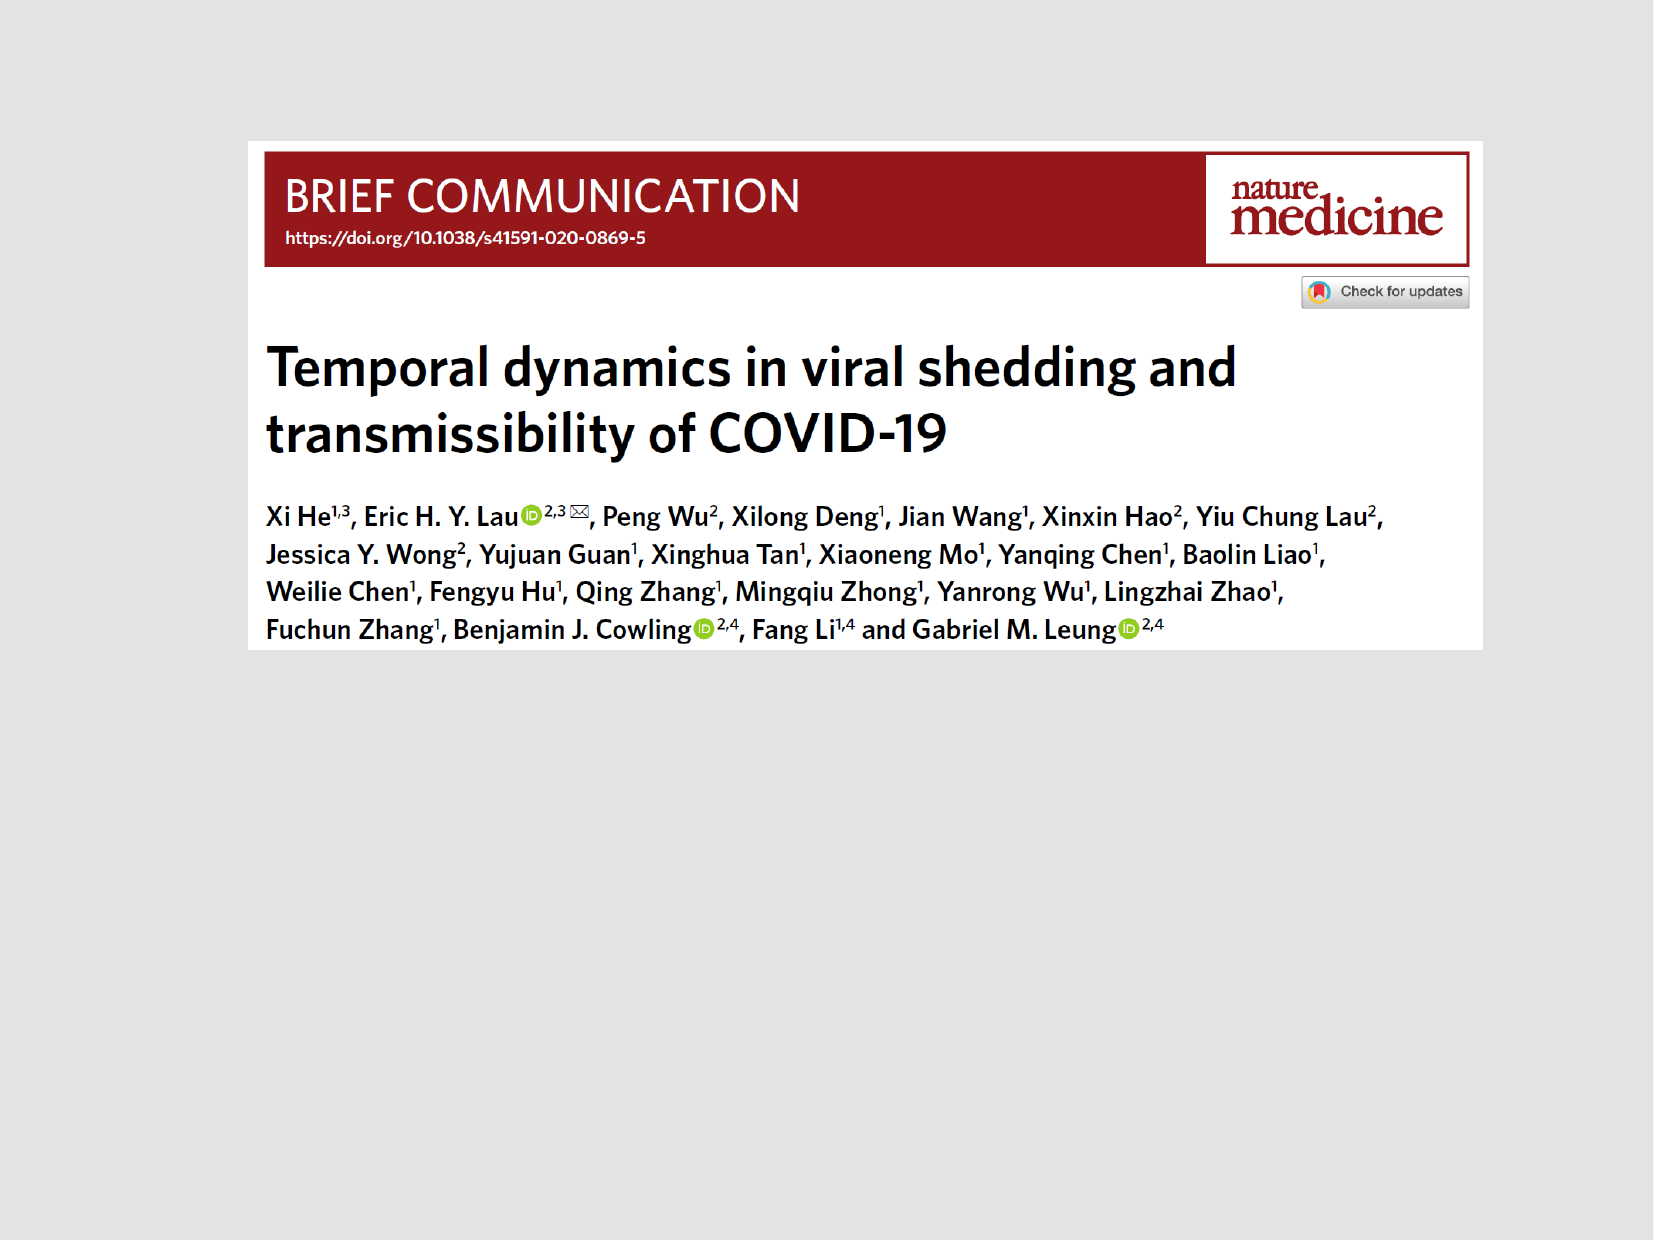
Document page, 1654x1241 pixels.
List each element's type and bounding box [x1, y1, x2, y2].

picture [248, 141, 1483, 650]
